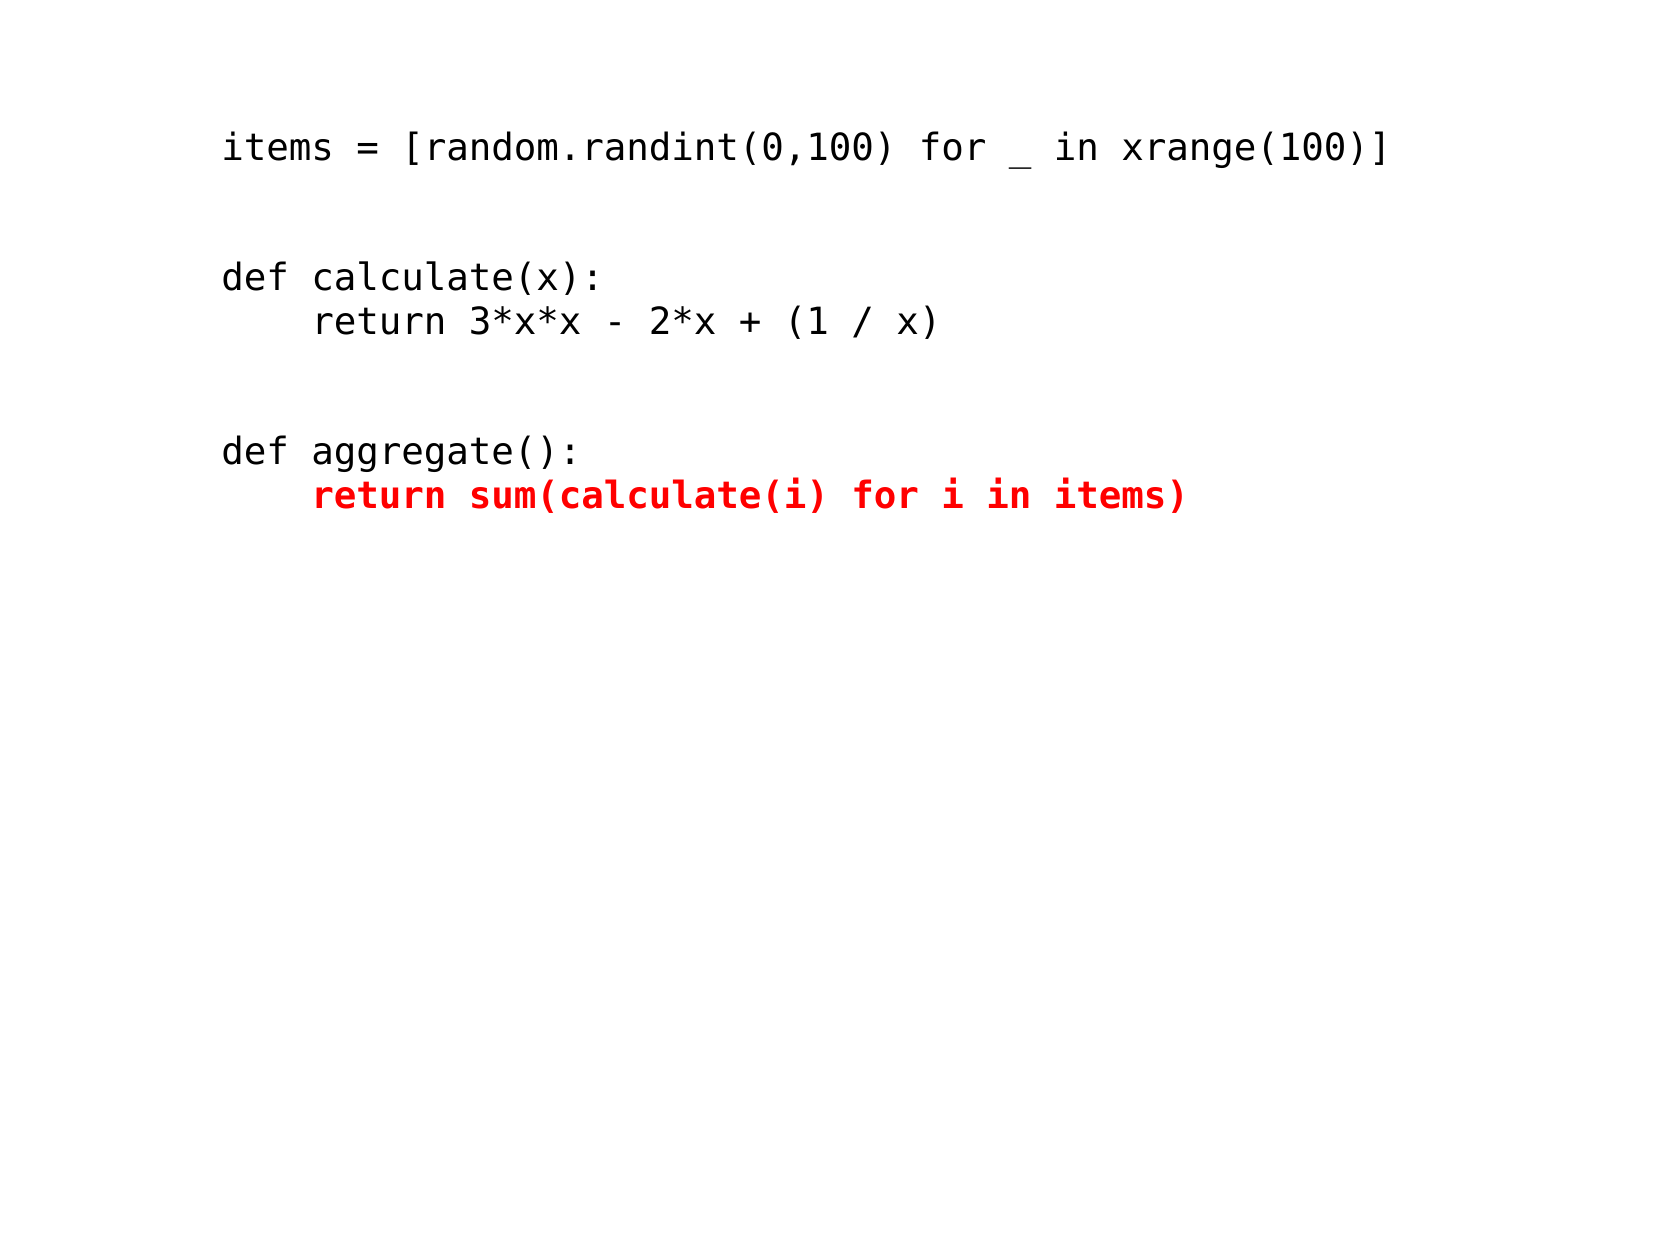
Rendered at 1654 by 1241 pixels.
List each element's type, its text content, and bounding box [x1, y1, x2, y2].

text_box items = [random.randint(0,100) for _ in xrange(100)] def calculate(x): return 3*x*x - 2*x + (1 / x) def aggregate(): return sum(calculate(i) for i in items) [206, 118, 1477, 569]
